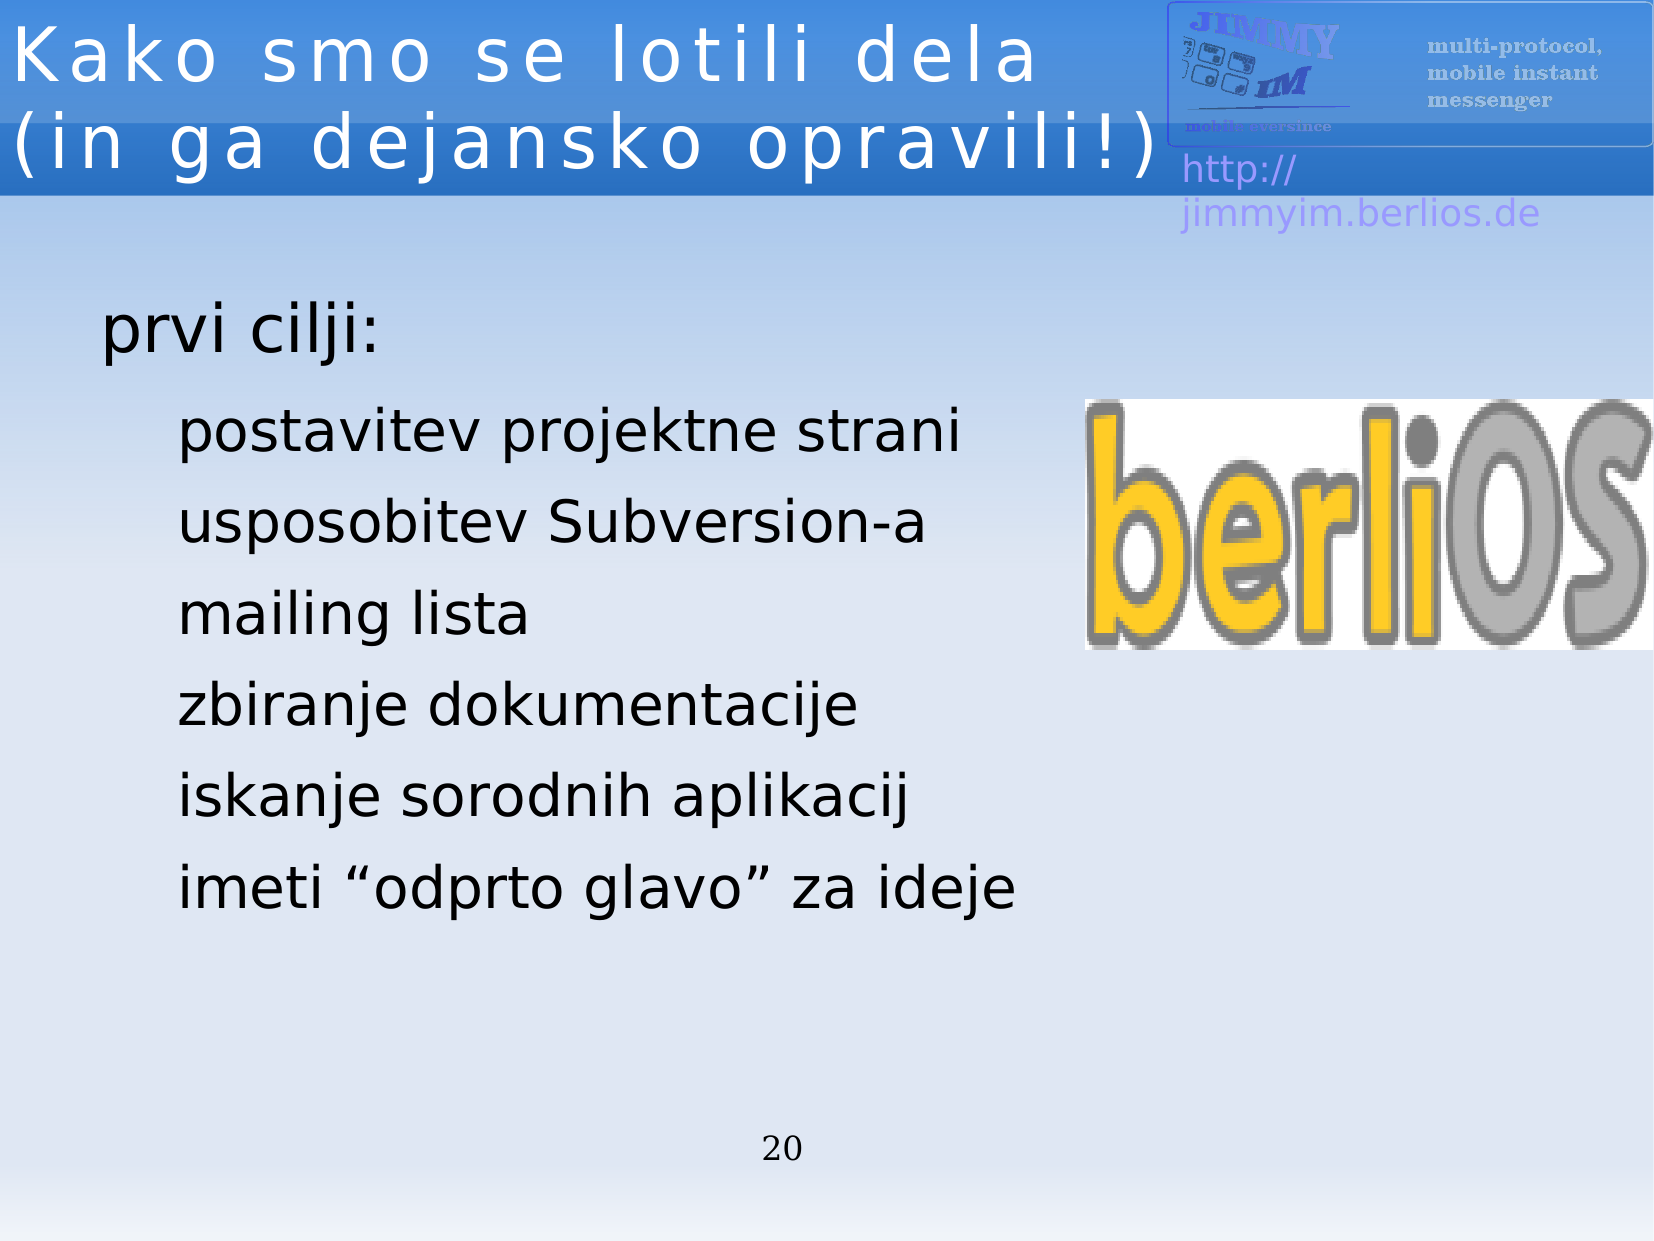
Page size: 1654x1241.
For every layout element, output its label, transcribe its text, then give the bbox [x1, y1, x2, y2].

title Kako smo se lotili dela (in ga dejansko opravili!) [11, 7, 1167, 192]
list prvi cilji: postavitev projektne strani usposobitev Subversion-a mailing lista zbiranje dokumentacije iskanje sorodnih aplikacij imeti “odprto glavo” za ideje [82, 290, 1571, 1094]
picture [0, 0, 1654, 1241]
